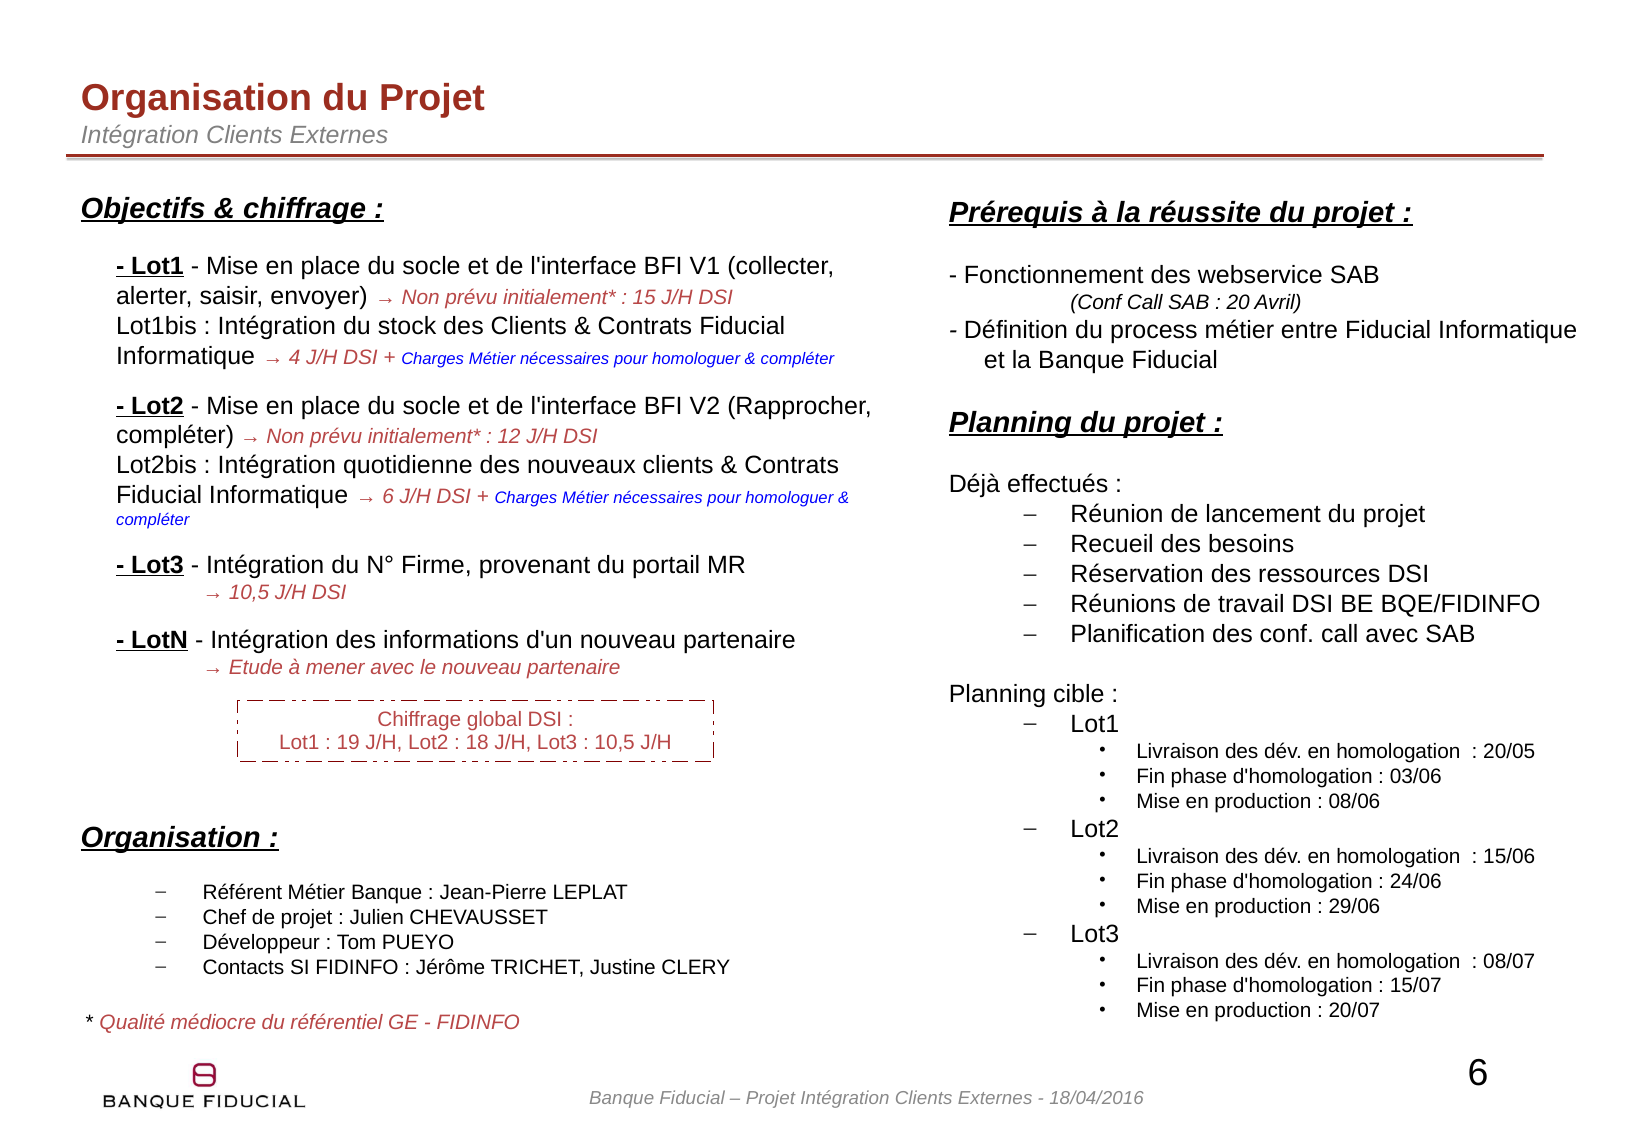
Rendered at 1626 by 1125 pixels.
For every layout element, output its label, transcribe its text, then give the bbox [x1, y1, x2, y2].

text_box * Qualité médiocre du référentiel GE - FIDINFO [70, 1003, 607, 1043]
text_box Objectifs & chiffrage : - Lot1 - Mise en place du socle et de l'interface BFI V1 (collecter, alerter, saisir, envoyer) → Non prévu initialement* : 15 J/H DSI Lot1bis : Intégration du stock des Clients & Contrats Fiducial Informatique → 4 J/H DSI + Charges Métier nécessaires pour homologuer & compléter - Lot2 - Mise en place du socle et de l'interface BFI V2 (Rapprocher, compléter) → Non prévu initialement* : 12 J/H DSI Lot2bis : Intégration quotidienne des nouveaux clients & Contrats Fiducial Informatique → 6 J/H DSI + Charges Métier nécessaires pour homologuer & compléter - Lot3 - Intégration du N° Firme, provenant du portail MR → 10,5 J/H DSI - LotN - Intégration des informations d'un nouveau partenaire → Etude à mener avec le nouveau partenaire Organisation : Référent Métier Banque : Jean-Pierre LEPLAT Chef de projet : Julien CHEVAUSSET Développeur : Tom PUEYO Contacts SI FIDINFO : Jérôme TRICHET, Justine CLERY [65, 152, 905, 987]
text_box Chiffrage global DSI : Lot1 : 19 J/H, Lot2 : 18 J/H, Lot3 : 10,5 J/H [237, 700, 714, 762]
picture [101, 1058, 307, 1111]
title Organisation du Projet Intégration Clients Externes [65, 91, 1544, 156]
text_box Prérequis à la réussite du projet : - Fonctionnement des webservice SAB (Conf Call SAB : 20 Avril) - Définition du process métier entre Fiducial Informatique et la Banque Fiducial Planning du projet : Déjà effectués : Réunion de lancement du projet Recueil des besoins Réservation des ressources DSI Réunions de travail DSI BE BQE/FIDINFO Planification des conf. call avec SAB Planning cible : Lot1 Livraison des dév. en homologation : 20/05 Fin phase d'homologation : 03/06 Mise en production : 08/06 Lot2 Livraison des dév. en homologation : 15/06 Fin phase d'homologation : 24/06 Mise en production : 29/06 Lot3 Livraison des dév. en homologation : 08/07 Fin phase d'homologation : 15/07 Mise en production : 20/07 [933, 153, 1595, 1017]
